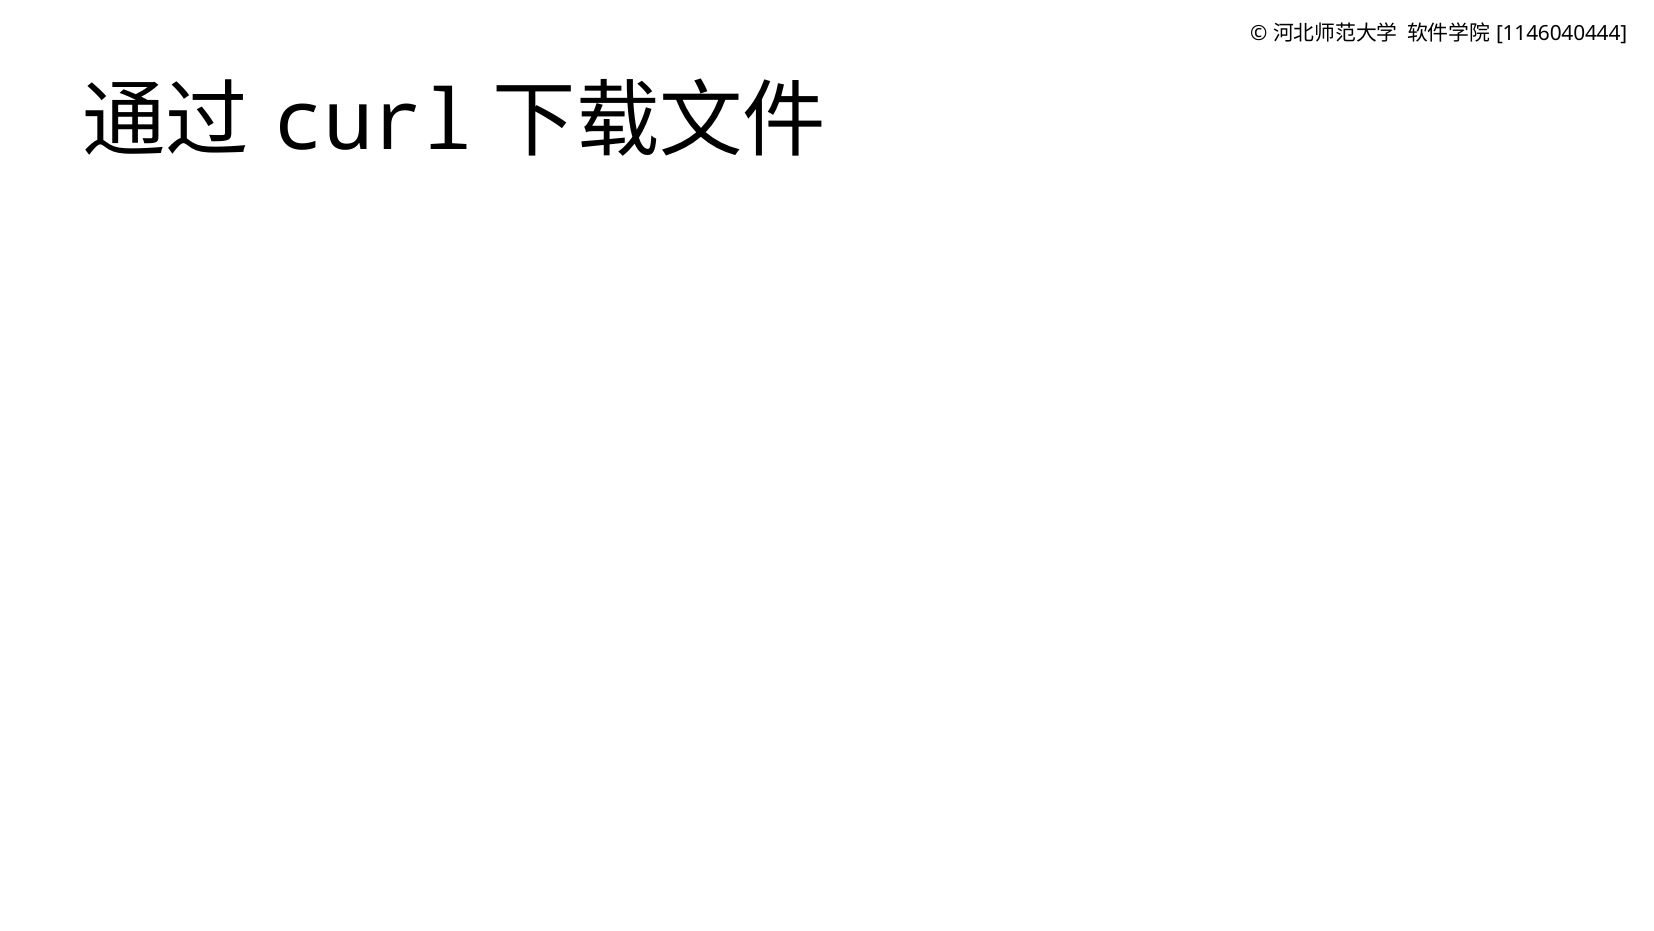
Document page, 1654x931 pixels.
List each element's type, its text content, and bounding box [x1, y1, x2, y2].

title 通过curl下载文件 [82, 37, 1571, 189]
